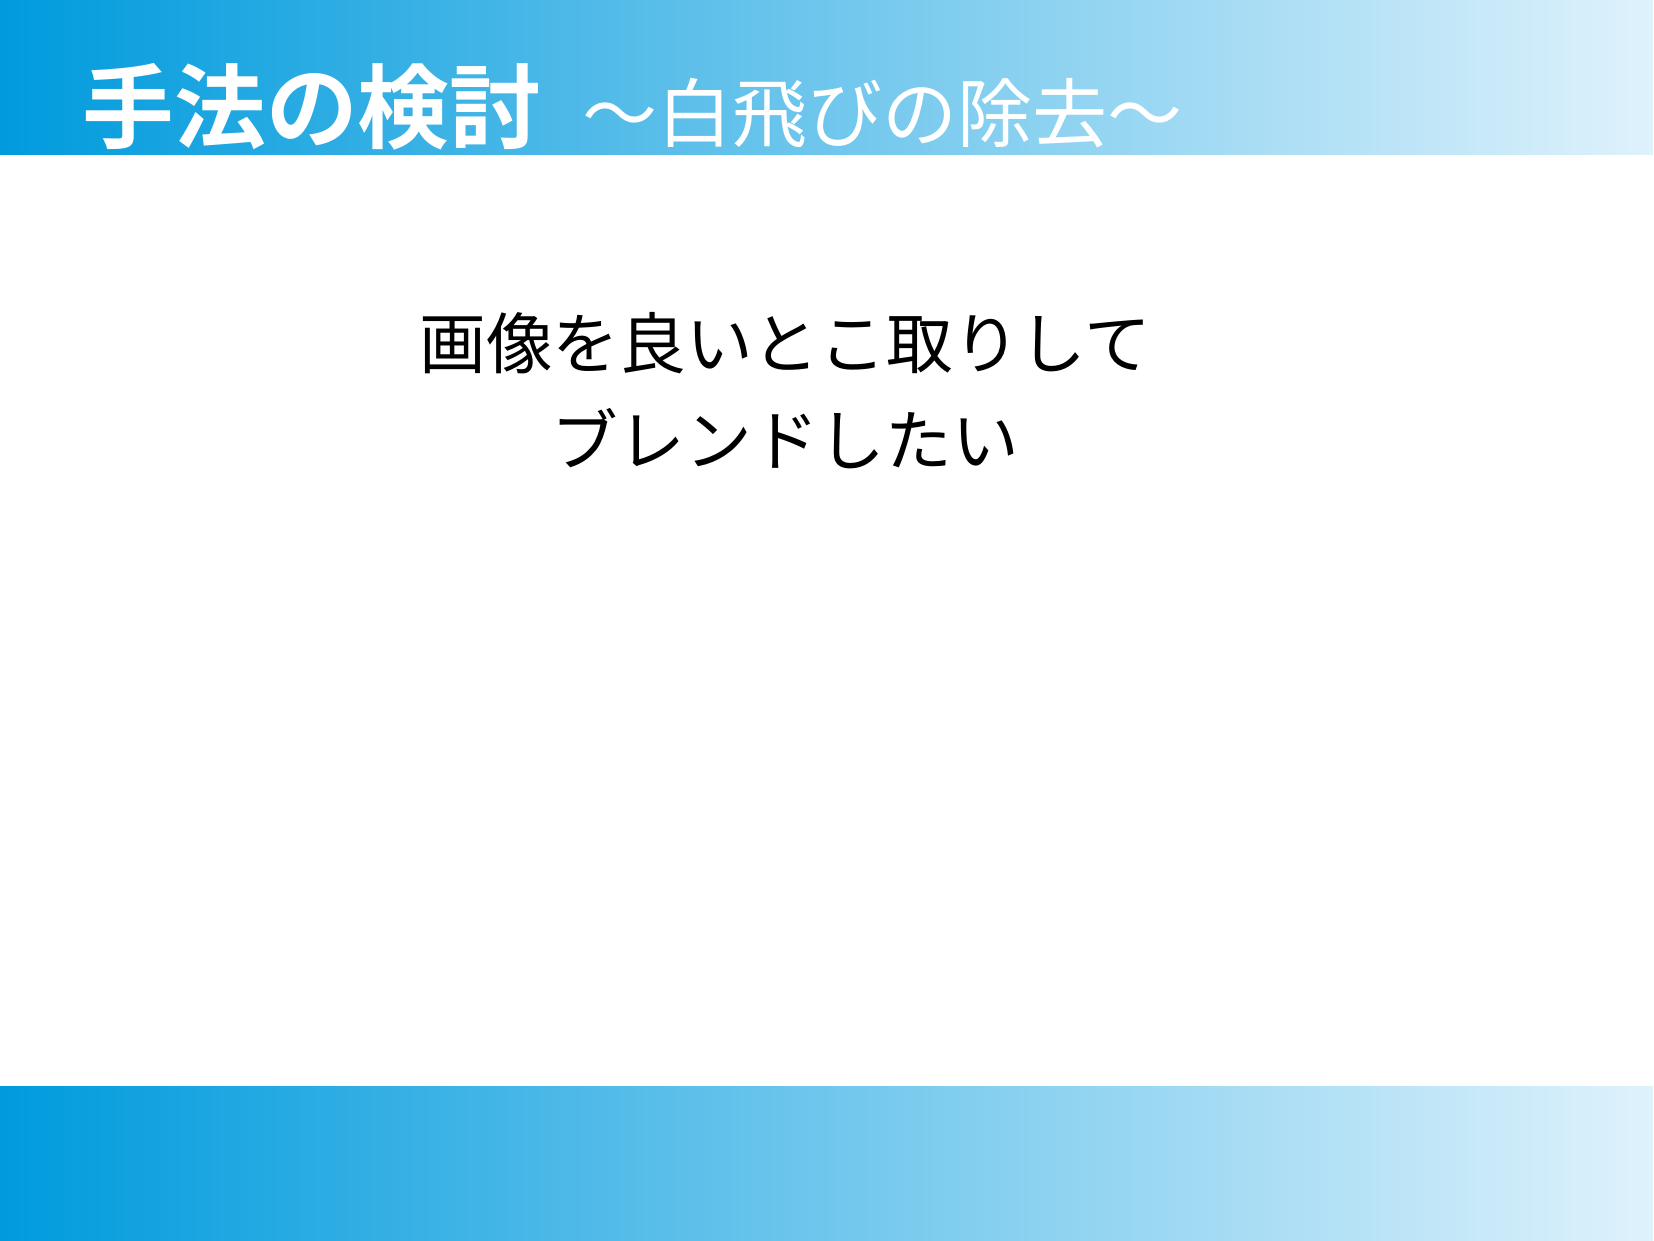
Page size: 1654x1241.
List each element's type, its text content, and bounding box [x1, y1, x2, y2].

title 手法の検討 〜白飛びの除去〜 [82, 32, 1571, 171]
text_box 画像を良いとこ取りして ブレンドしたい [330, 283, 1241, 532]
